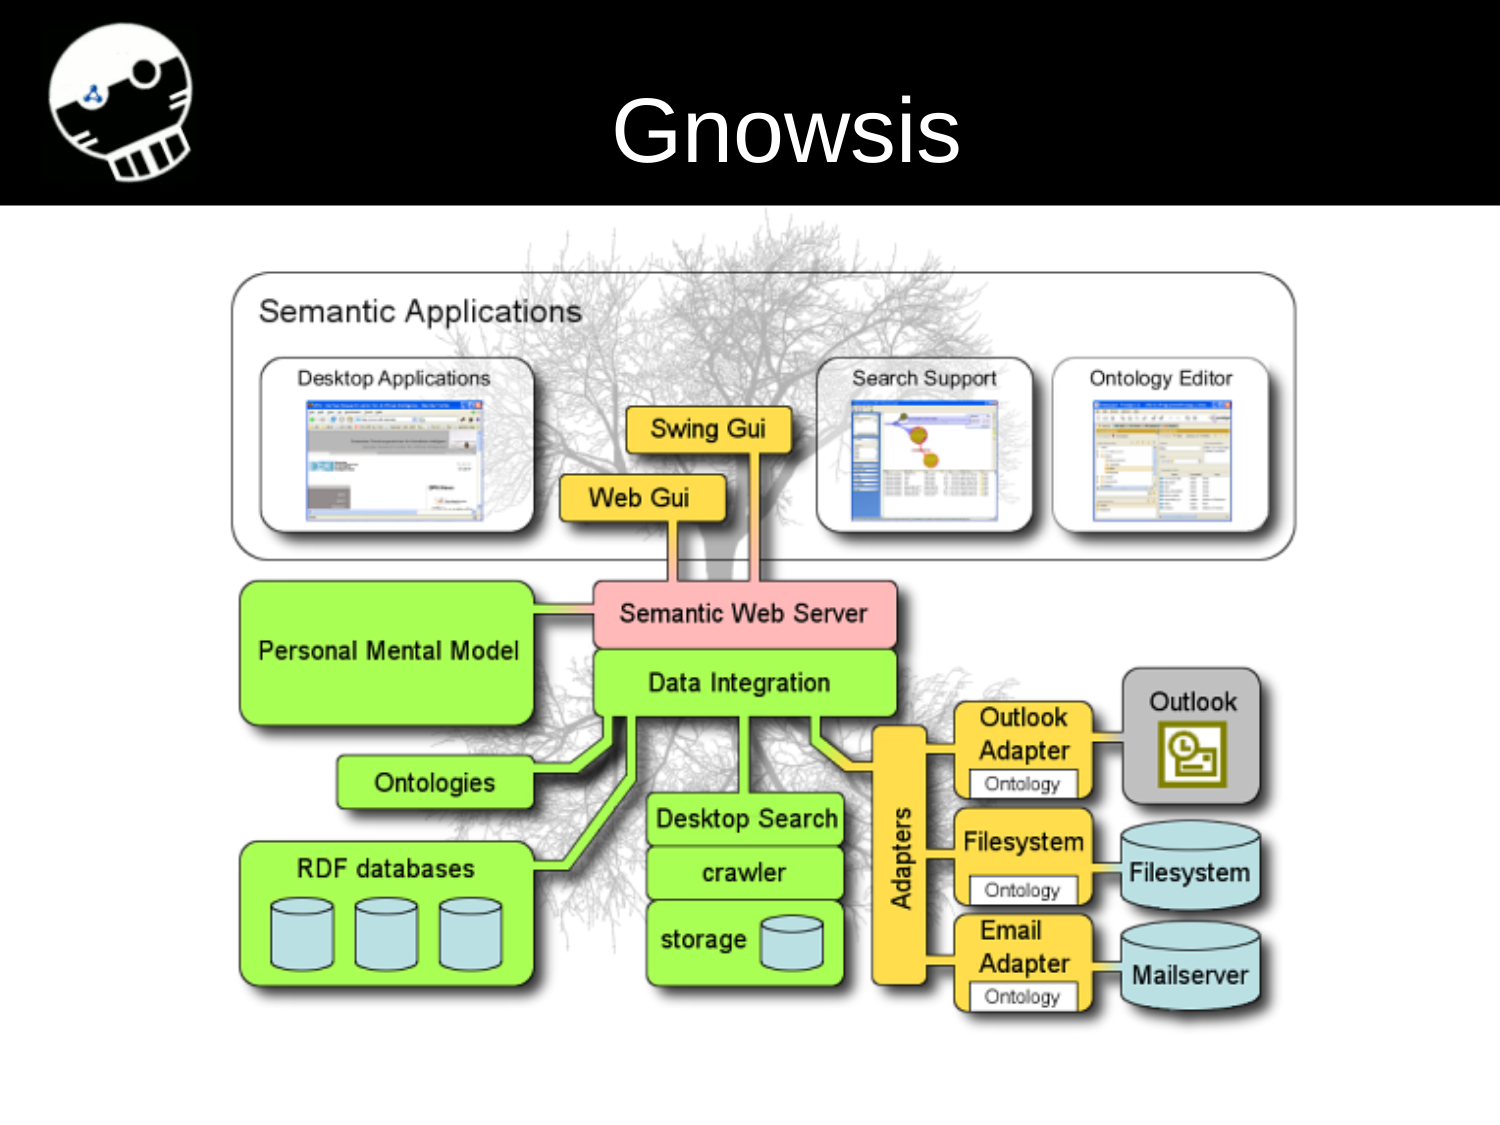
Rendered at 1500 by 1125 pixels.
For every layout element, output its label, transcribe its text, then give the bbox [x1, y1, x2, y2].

title Gnowsis [150, 13, 1426, 249]
picture [0, 0, 1500, 1125]
